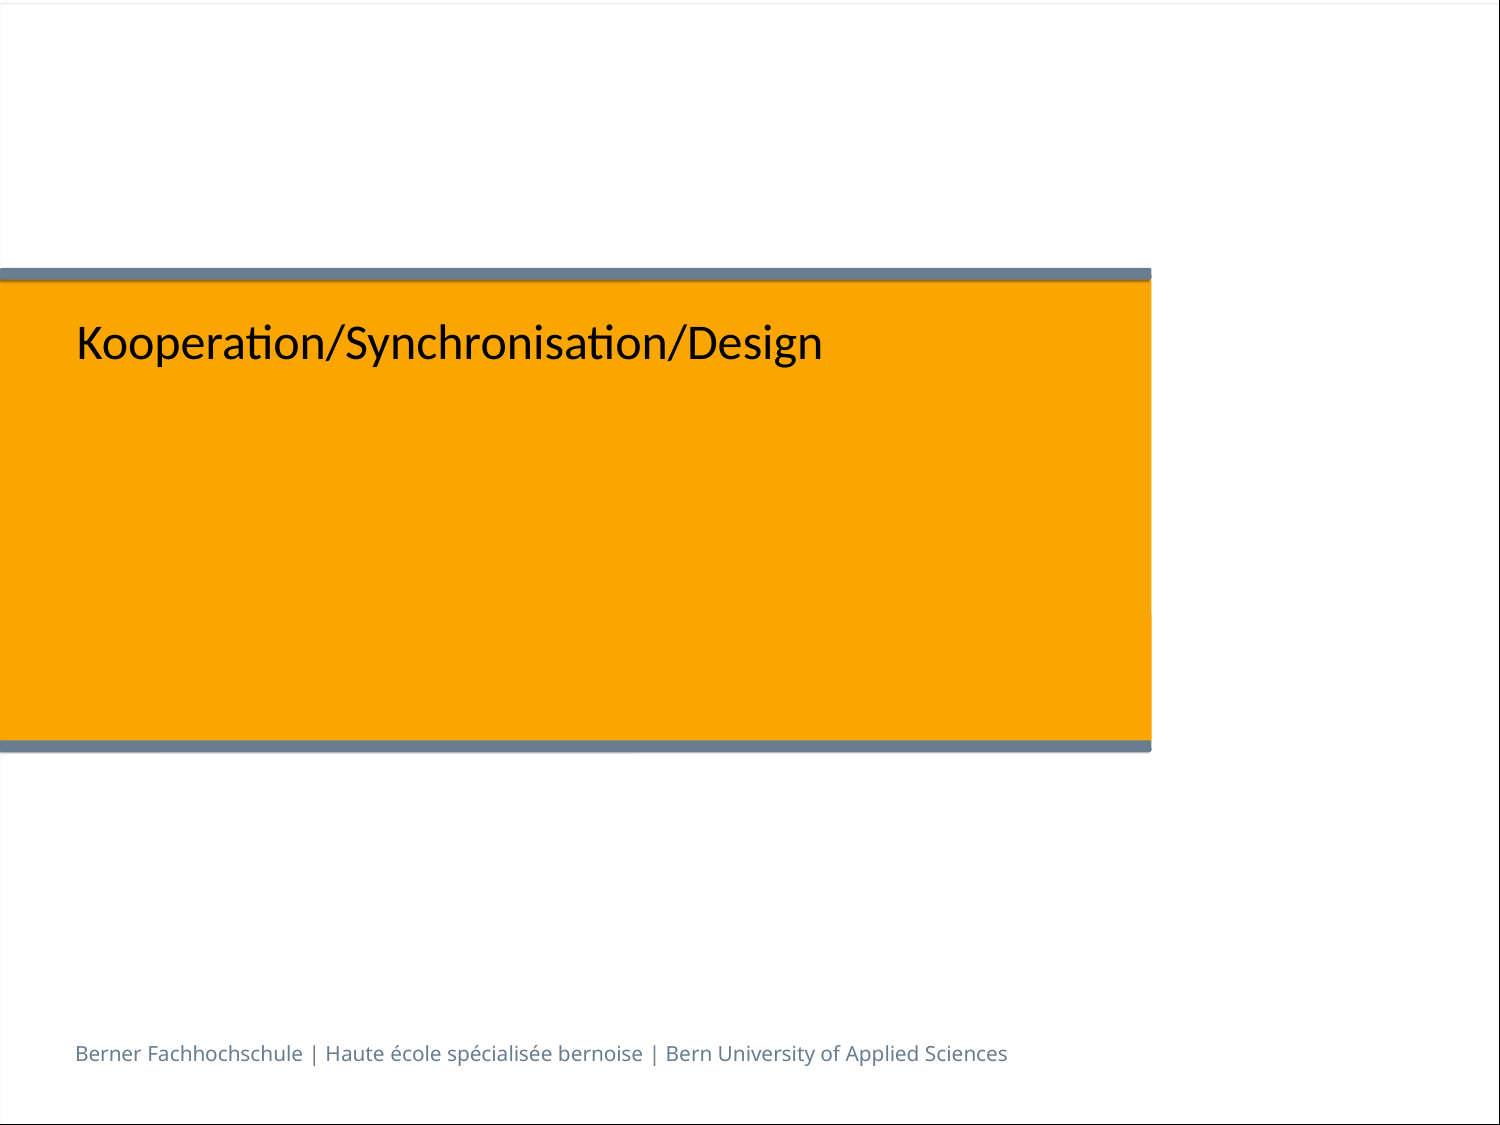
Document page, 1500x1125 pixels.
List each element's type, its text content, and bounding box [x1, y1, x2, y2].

title Kooperation/Synchronisation/Design [76, 301, 1146, 390]
